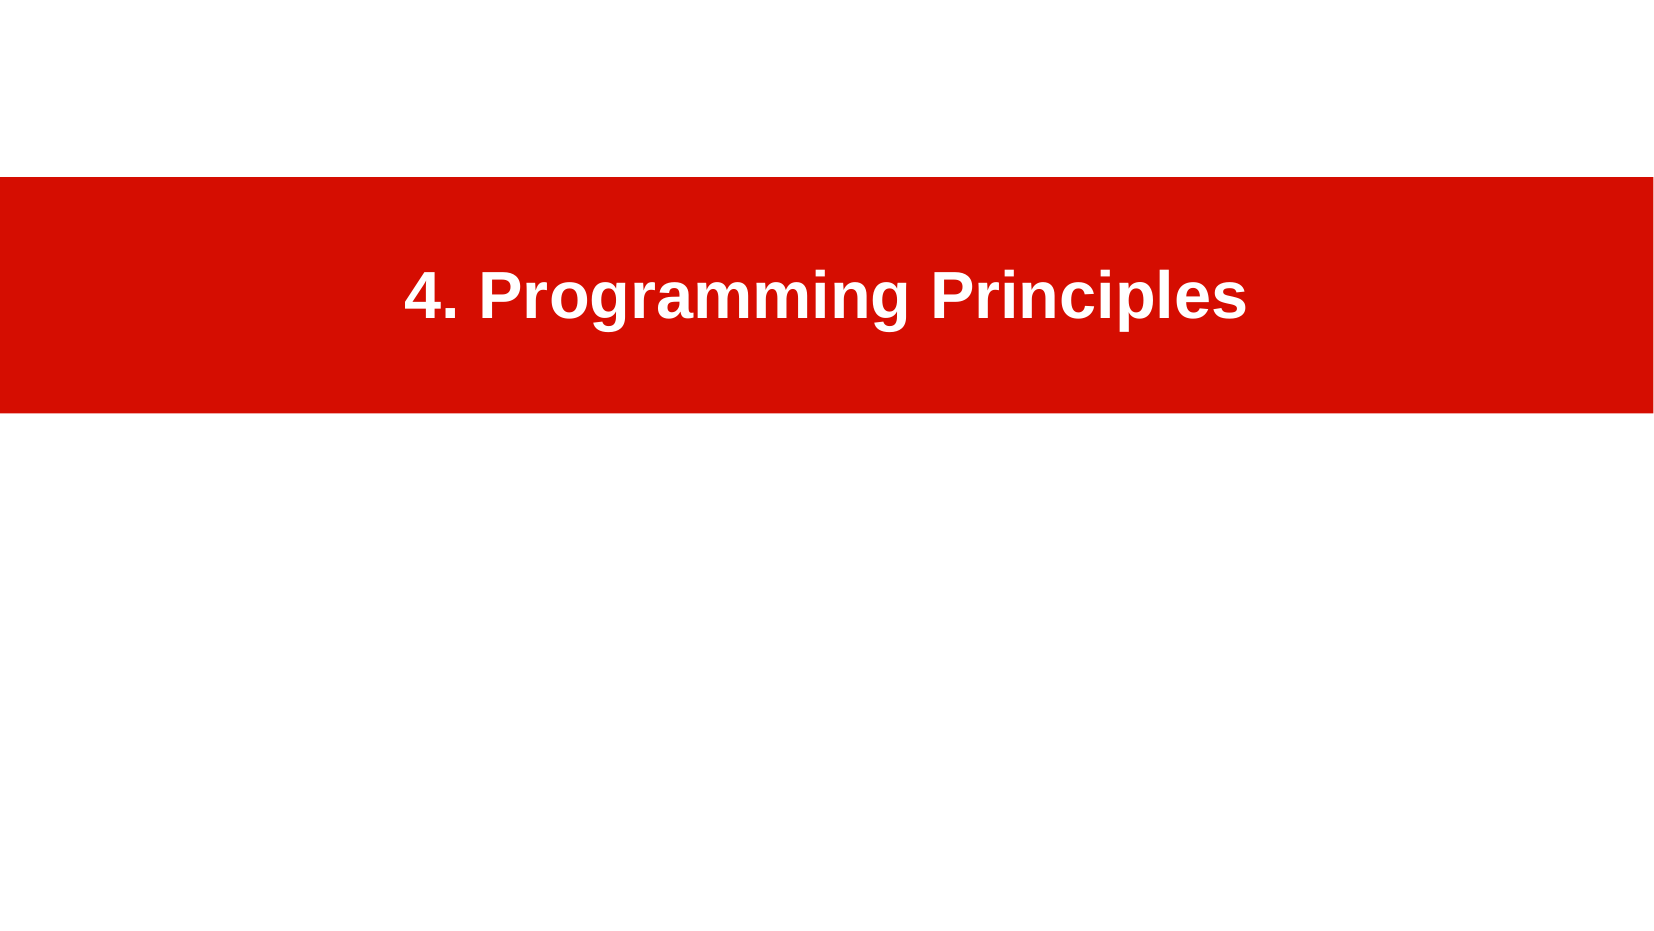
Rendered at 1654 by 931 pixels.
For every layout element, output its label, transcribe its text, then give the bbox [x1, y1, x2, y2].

title 4. Programming Principles [0, 177, 1654, 414]
